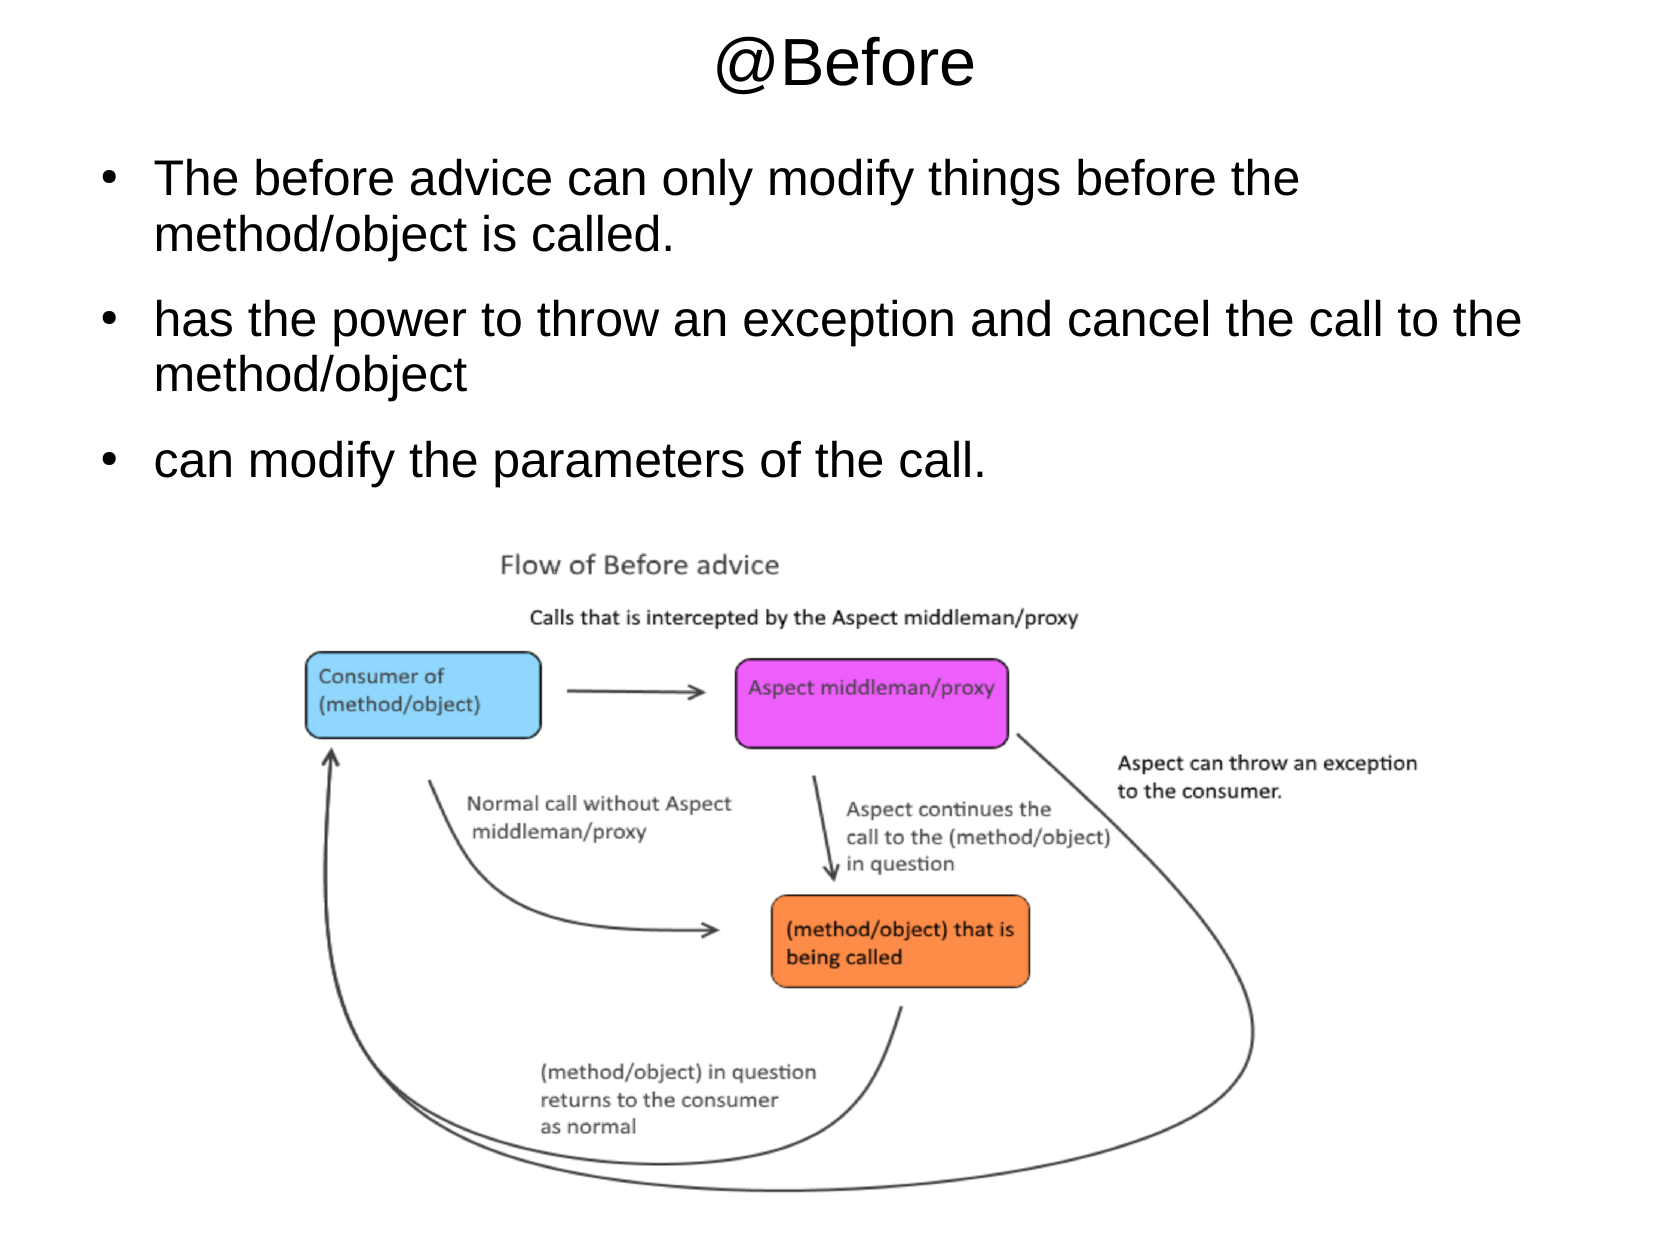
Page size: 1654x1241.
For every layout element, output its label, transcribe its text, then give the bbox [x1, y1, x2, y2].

title @Before [82, 19, 1571, 106]
list The before advice can only modify things before the method/object is called. has the power to throw an exception and cancel the call to the method/object can modify the parameters of the call. [82, 150, 1571, 526]
picture [291, 532, 1428, 1203]
